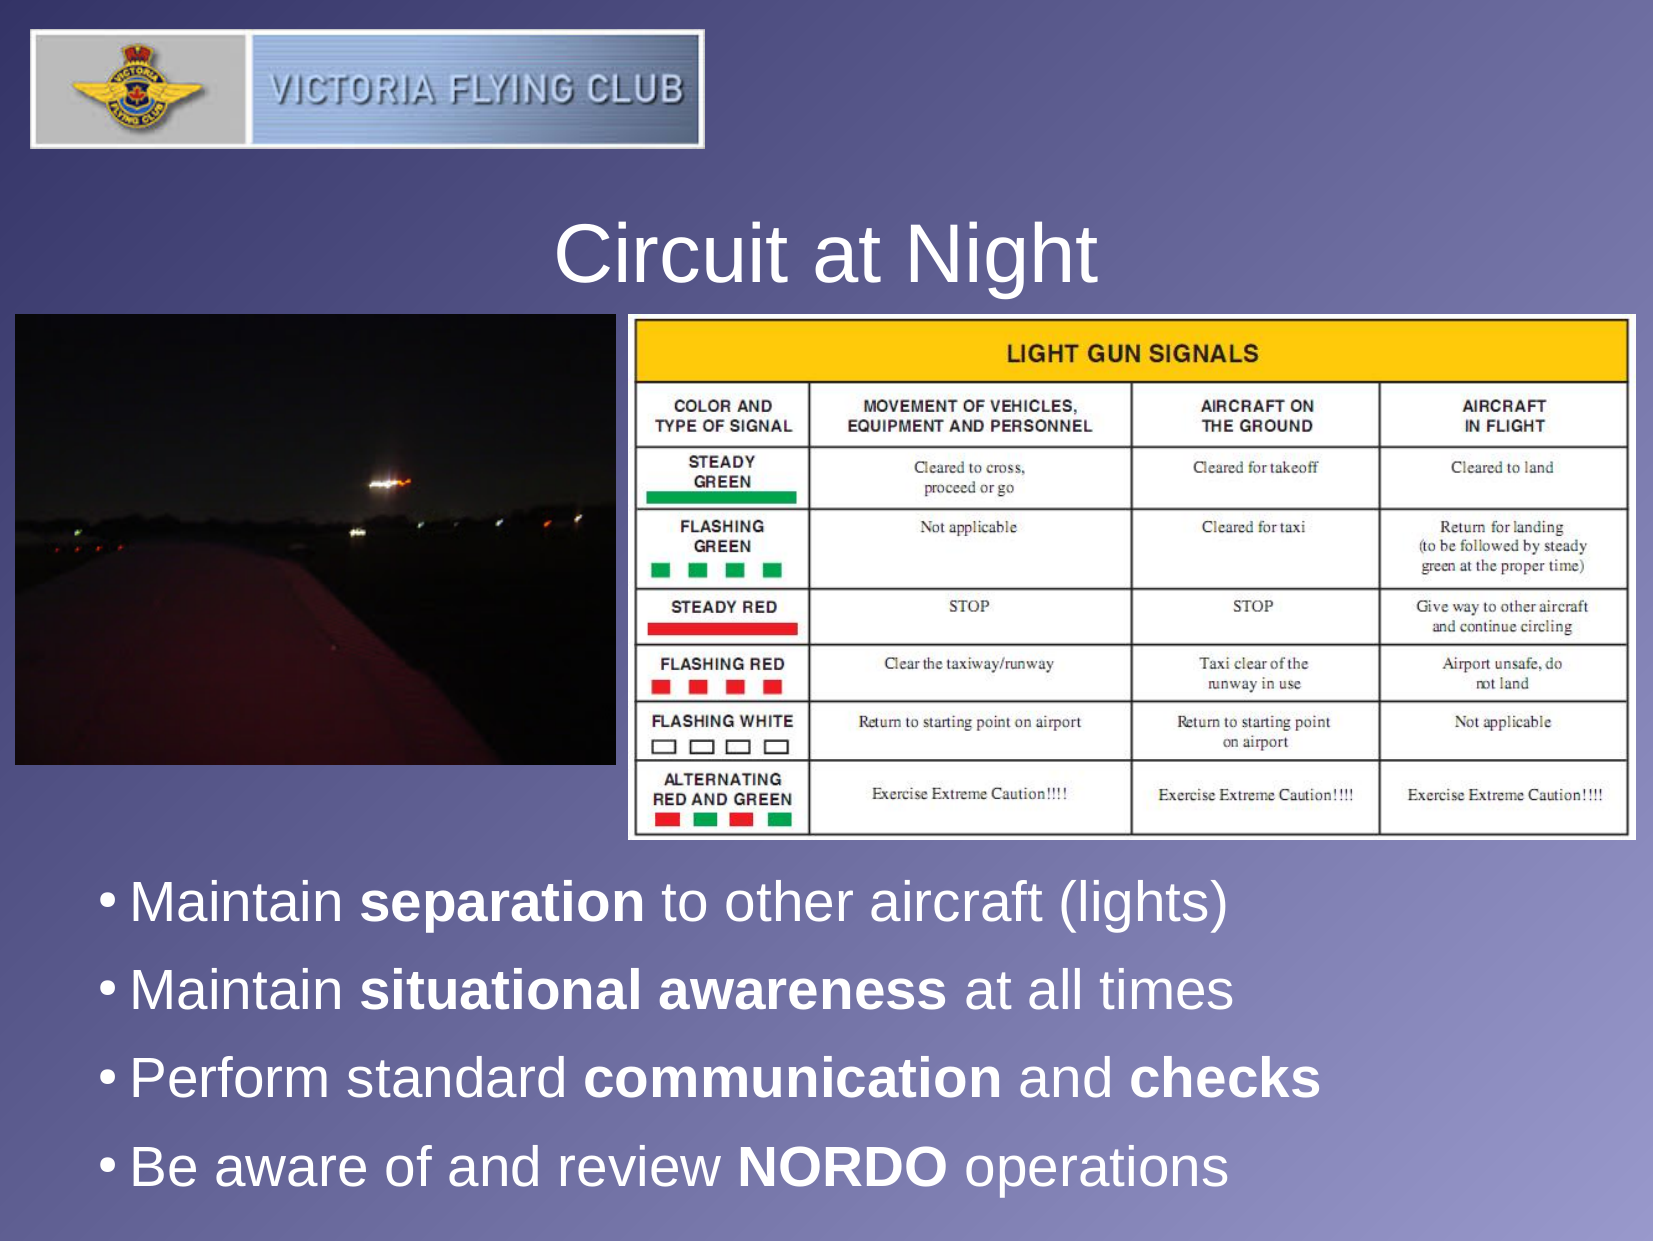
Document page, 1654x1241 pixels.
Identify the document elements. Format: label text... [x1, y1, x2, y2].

title Circuit at Night [82, 150, 1571, 358]
list Maintain separation to other aircraft (lights) Maintain situational awareness at all times Perform standard communication and checks Be aware of and review NORDO operations [82, 870, 1571, 1201]
picture [15, 314, 616, 766]
picture [30, 29, 705, 149]
picture [628, 314, 1636, 841]
